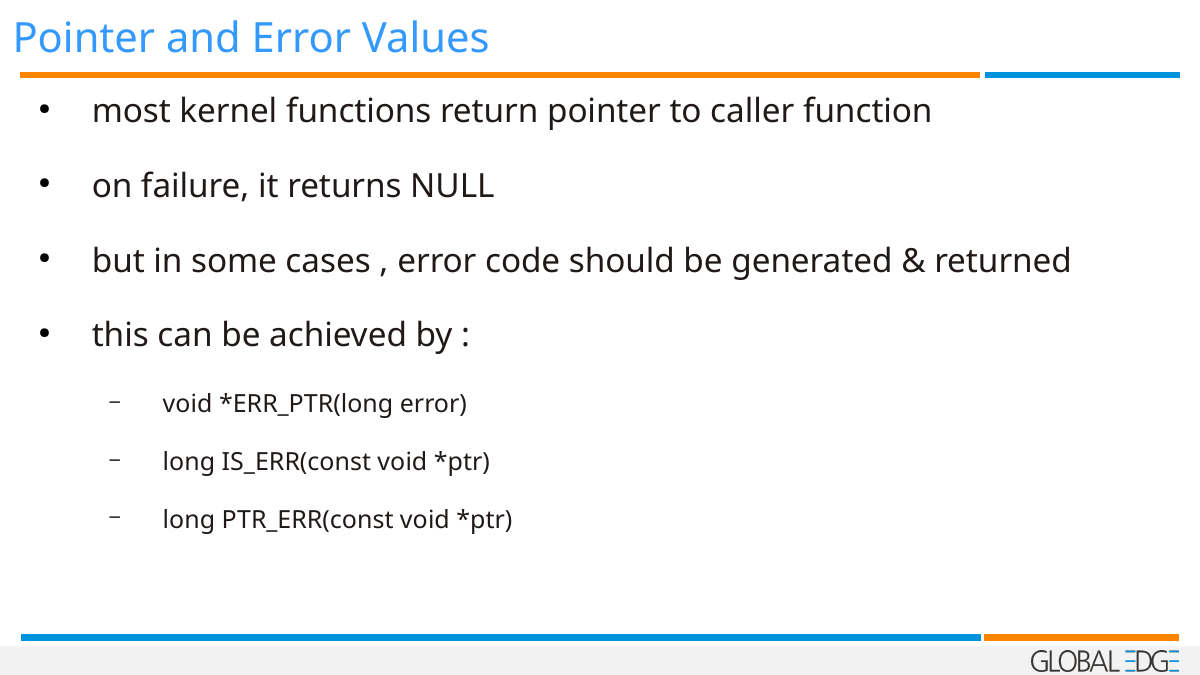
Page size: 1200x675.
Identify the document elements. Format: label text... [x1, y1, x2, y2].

picture [1031, 650, 1179, 672]
title Pointer and Error Values [12, 9, 1088, 63]
list most kernel functions return pointer to caller function on failure, it returns NULL but in some cases , error code should be generated & returned this can be achieved by : void *ERR_PTR(long error) long IS_ERR(const void *ptr) long PTR_ERR(const void *ptr) [21, 86, 1170, 627]
